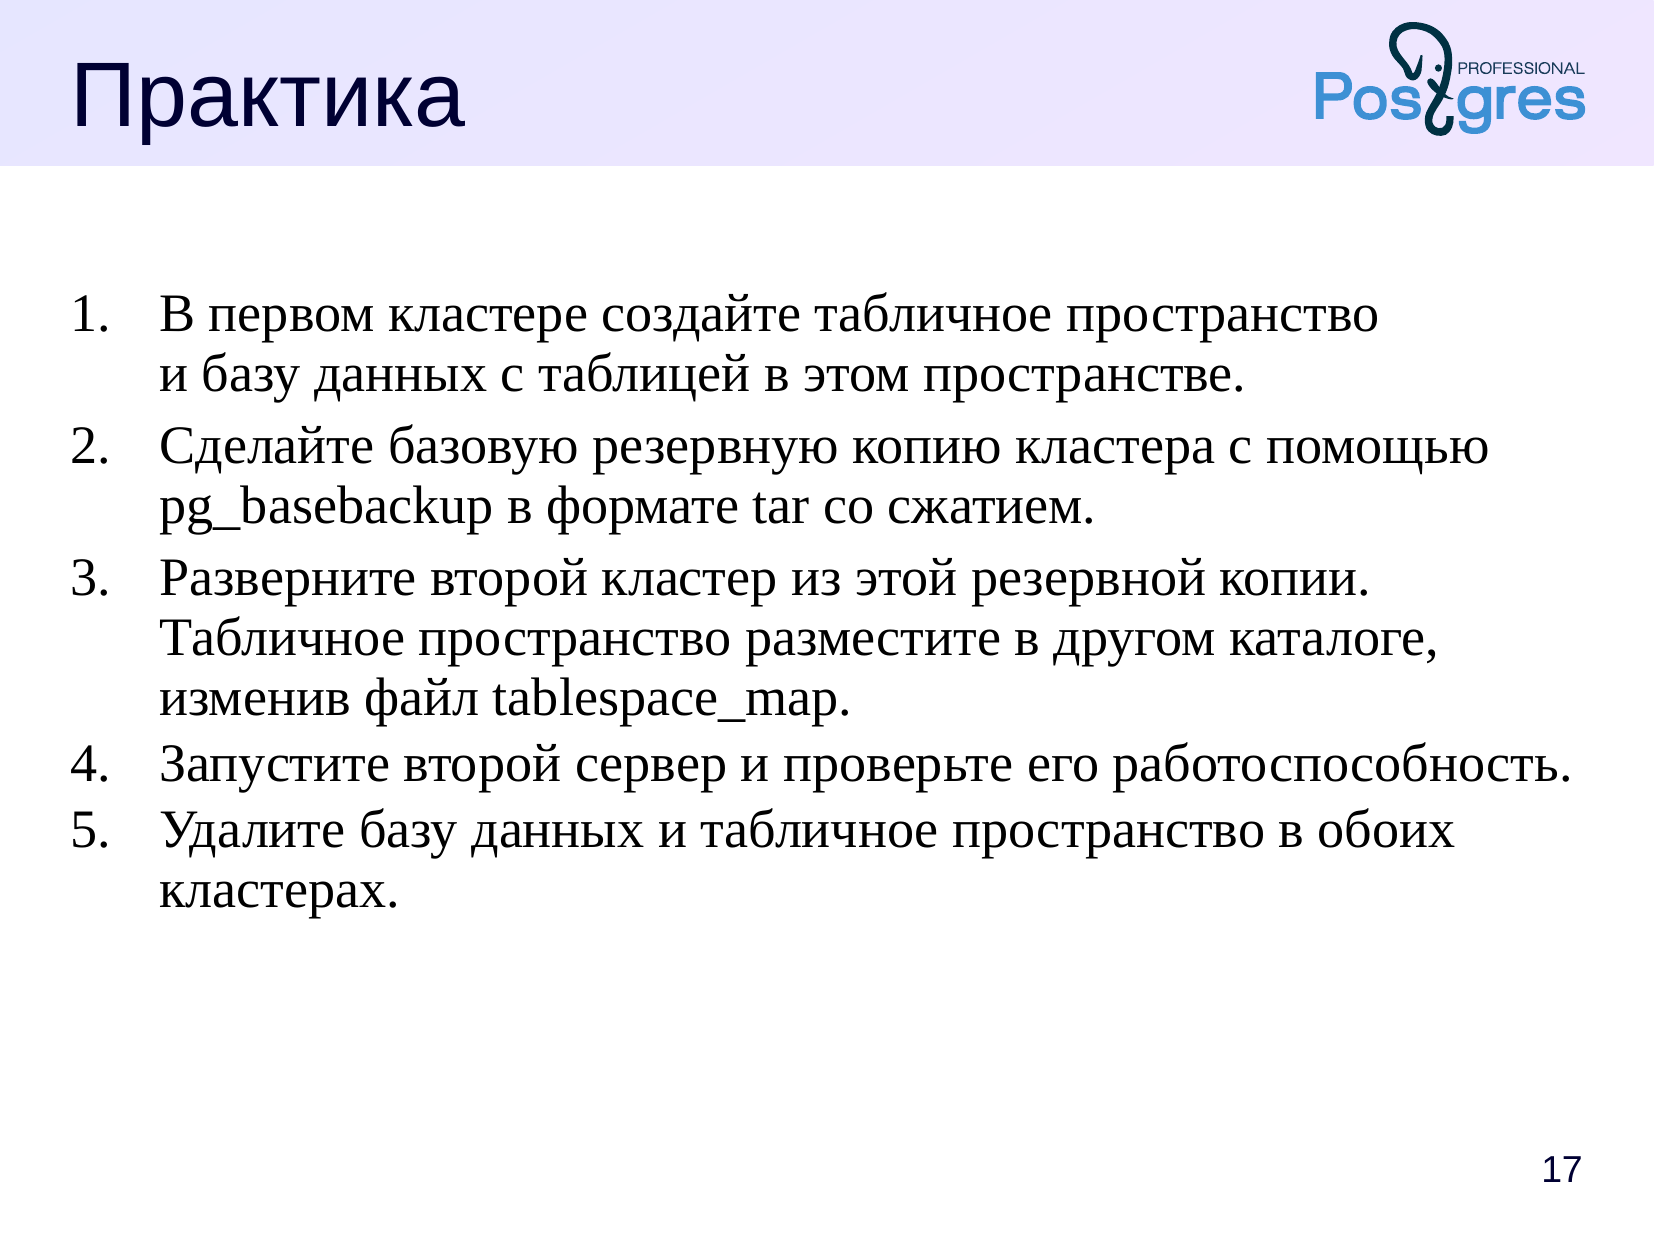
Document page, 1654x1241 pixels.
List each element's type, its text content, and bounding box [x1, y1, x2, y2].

title Практика [70, 43, 1241, 147]
list В первом кластере создайте табличное пространство и базу данных с таблицей в этом пространстве. Сделайте базовую резервную копию кластера с помощью pg_basebackup в формате tar со сжатием. Разверните второй кластер из этой резервной копии. Табличное пространство разместите в другом каталоге, изменив файл tablespace_map. Запустите второй сервер и проверьте его работоспособность. Удалите базу данных и табличное пространство в обоих кластерах. [70, 283, 1583, 1134]
